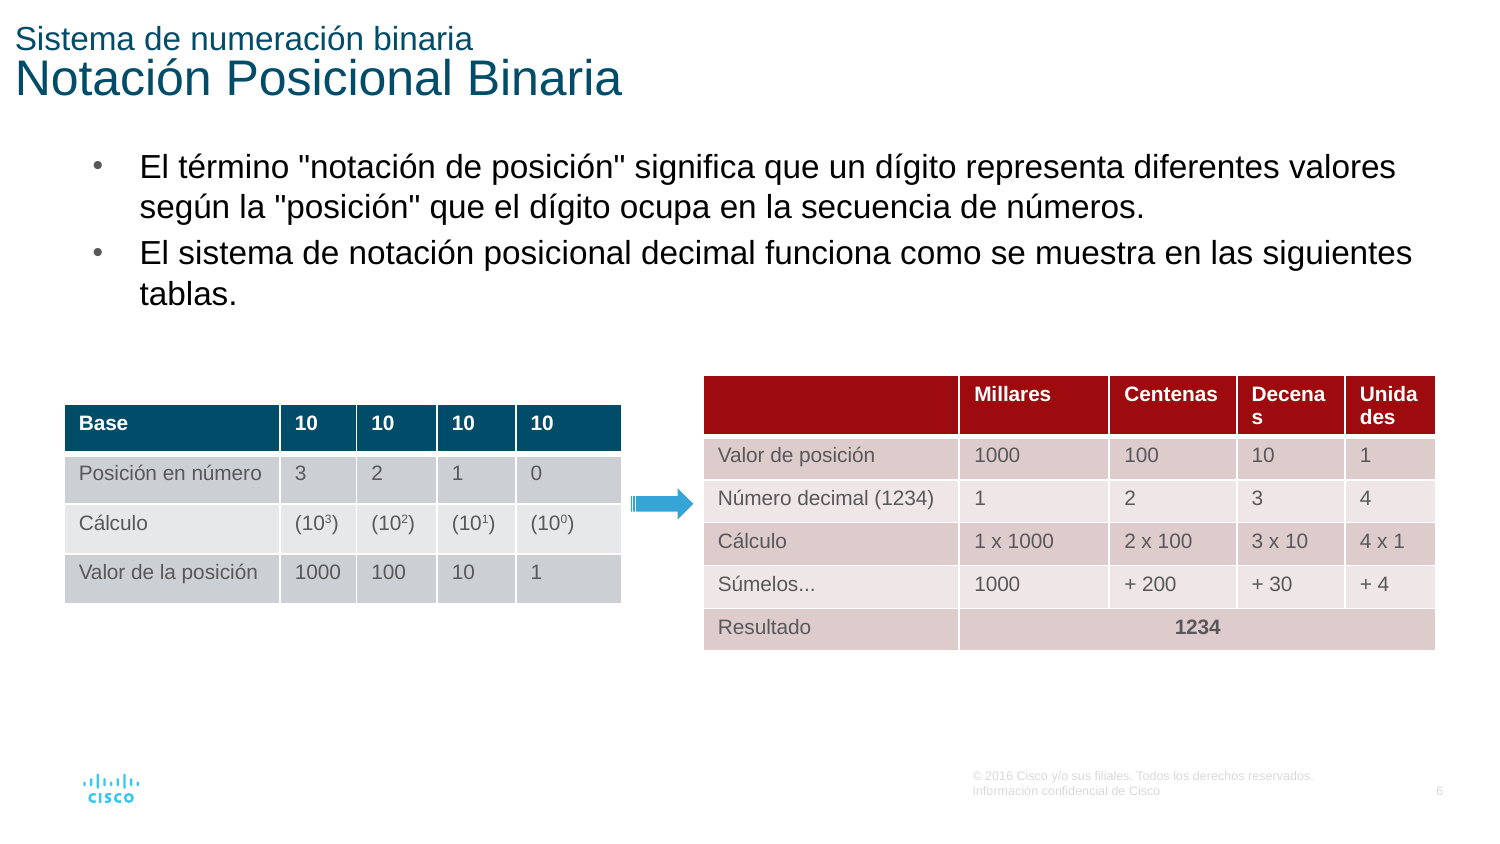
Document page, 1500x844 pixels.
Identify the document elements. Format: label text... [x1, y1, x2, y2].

table_cell 100 [357, 555, 436, 603]
table_cell Cálculo [704, 523, 958, 565]
table_cell Posición en número [65, 457, 279, 503]
table_cell 1 [1346, 439, 1435, 479]
table_cell Resultado [704, 609, 958, 650]
table_cell Valor de posición [704, 439, 958, 479]
text_box [630, 488, 694, 520]
table_cell 1000 [960, 439, 1108, 479]
table_cell 2 [1110, 481, 1236, 522]
table_header 10 [281, 405, 356, 451]
table_cell 1 x 1000 [960, 523, 1108, 565]
table_cell Cálculo [65, 505, 279, 553]
table_cell 10 [438, 555, 515, 603]
table_cell + 4 [1346, 566, 1435, 608]
table_cell 10 [1238, 439, 1344, 479]
table_header Base [65, 405, 279, 451]
table_cell + 30 [1238, 566, 1344, 608]
table_cell 4 [1346, 481, 1435, 522]
title Sistema de numeración binaria Notación Posicional Binaria [0, 5, 1369, 126]
table_cell 1 [960, 481, 1108, 522]
table_header 10 [517, 405, 621, 451]
table_header Decenas [1238, 376, 1344, 434]
table_cell (102) [357, 505, 436, 553]
table_cell 0 [517, 457, 621, 503]
table_cell Número decimal (1234) [704, 481, 958, 522]
table_cell 3 [1238, 481, 1344, 522]
table_header [704, 376, 958, 434]
table_cell 1 [517, 555, 621, 603]
table_cell 1000 [960, 566, 1108, 608]
table_cell 4 x 1 [1346, 523, 1435, 565]
list El término "notación de posición" significa que un dígito representa diferentes valores según la "posición" que el dígito ocupa en la secuencia de números. El sistema de notación posicional decimal funciona como se muestra en las siguientes tablas. [77, 137, 1437, 303]
table_cell (103) [281, 505, 356, 553]
table_cell 3 [281, 457, 356, 503]
table_cell + 200 [1110, 566, 1236, 608]
table_cell 2 [357, 457, 436, 503]
table_cell (101) [438, 505, 515, 553]
table_cell 2 x 100 [1110, 523, 1236, 565]
table_cell 1 [438, 457, 515, 503]
table_header 10 [438, 405, 515, 451]
table_header Unidades [1346, 376, 1435, 434]
table_cell 100 [1110, 439, 1236, 479]
table_cell 1234 [960, 609, 1435, 650]
table_header Millares [960, 376, 1108, 434]
table_header Centenas [1110, 376, 1236, 434]
table_cell (100) [517, 505, 621, 553]
table_header 10 [357, 405, 436, 451]
table_cell 3 x 10 [1238, 523, 1344, 565]
table_cell Valor de la posición [65, 555, 279, 603]
table_cell 1000 [281, 555, 356, 603]
table_cell Súmelos... [704, 566, 958, 608]
